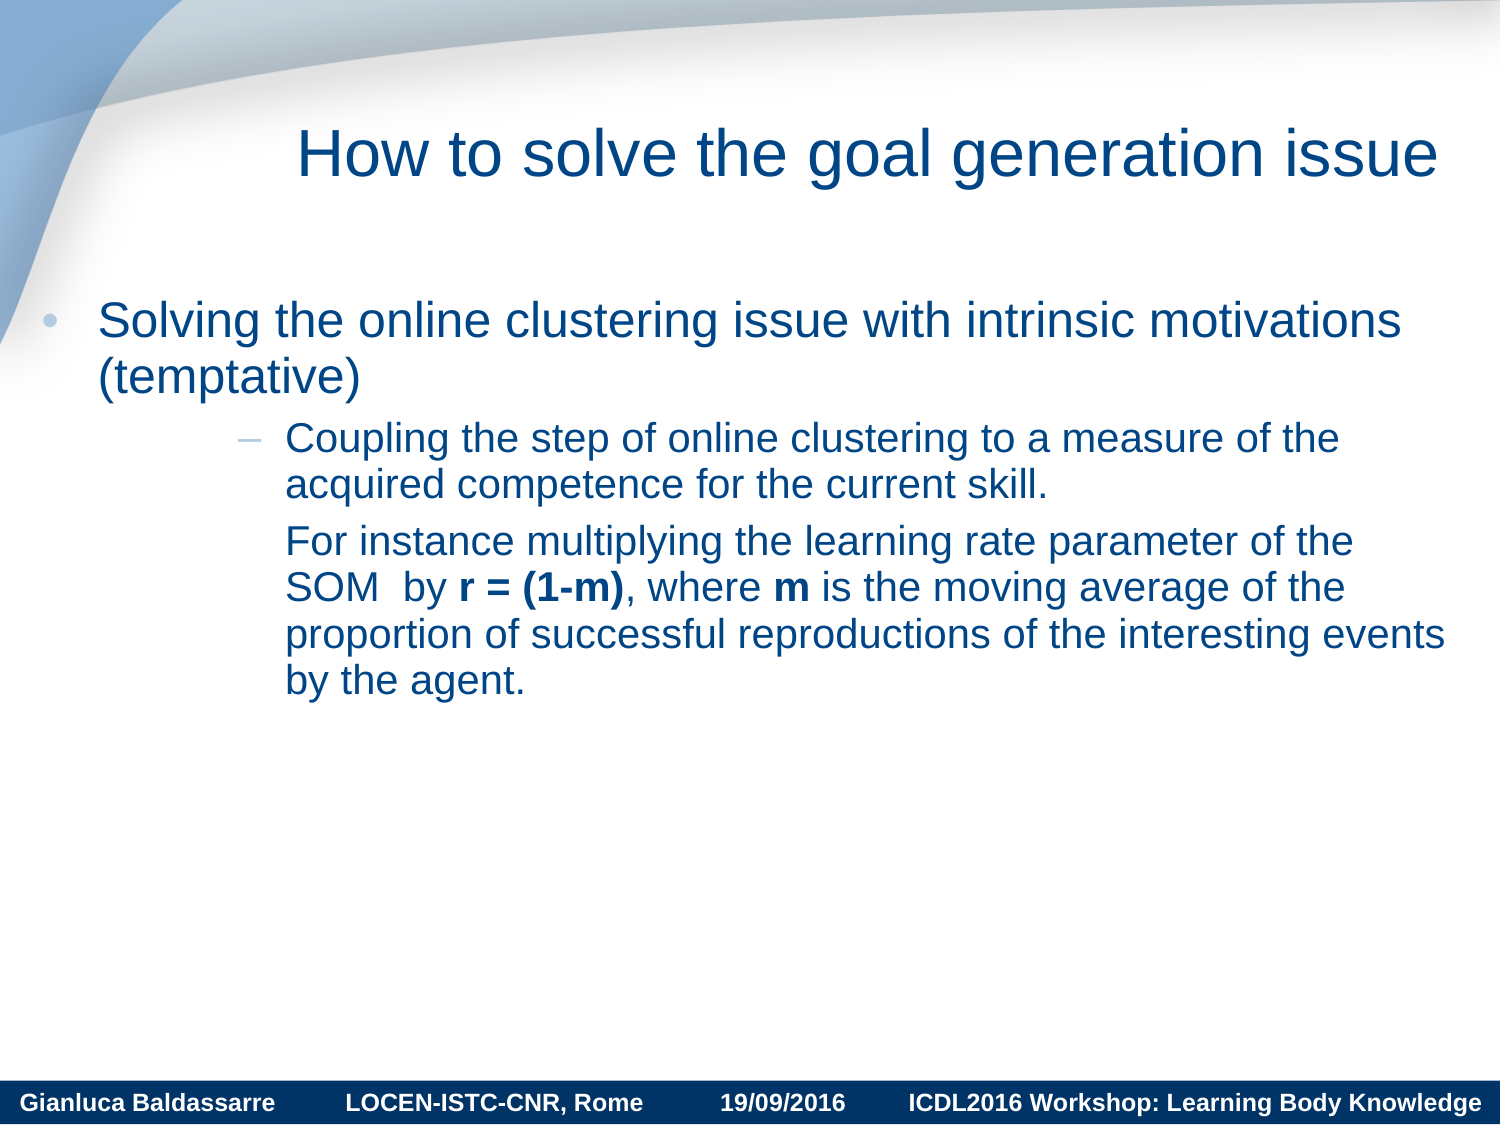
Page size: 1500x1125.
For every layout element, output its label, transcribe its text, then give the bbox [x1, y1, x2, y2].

title How to solve the goal generation issue [88, 100, 1441, 206]
picture [0, 0, 1500, 1080]
list Solving the online clustering issue with intrinsic motivations (temptative) Coupling the step of online clustering to a measure of the acquired competence for the current skill. For instance multiplying the learning rate parameter of the SOM by r = (1-m), where m is the moving average of the proportion of successful reproductions of the interesting events by the agent. [41, 292, 1447, 945]
